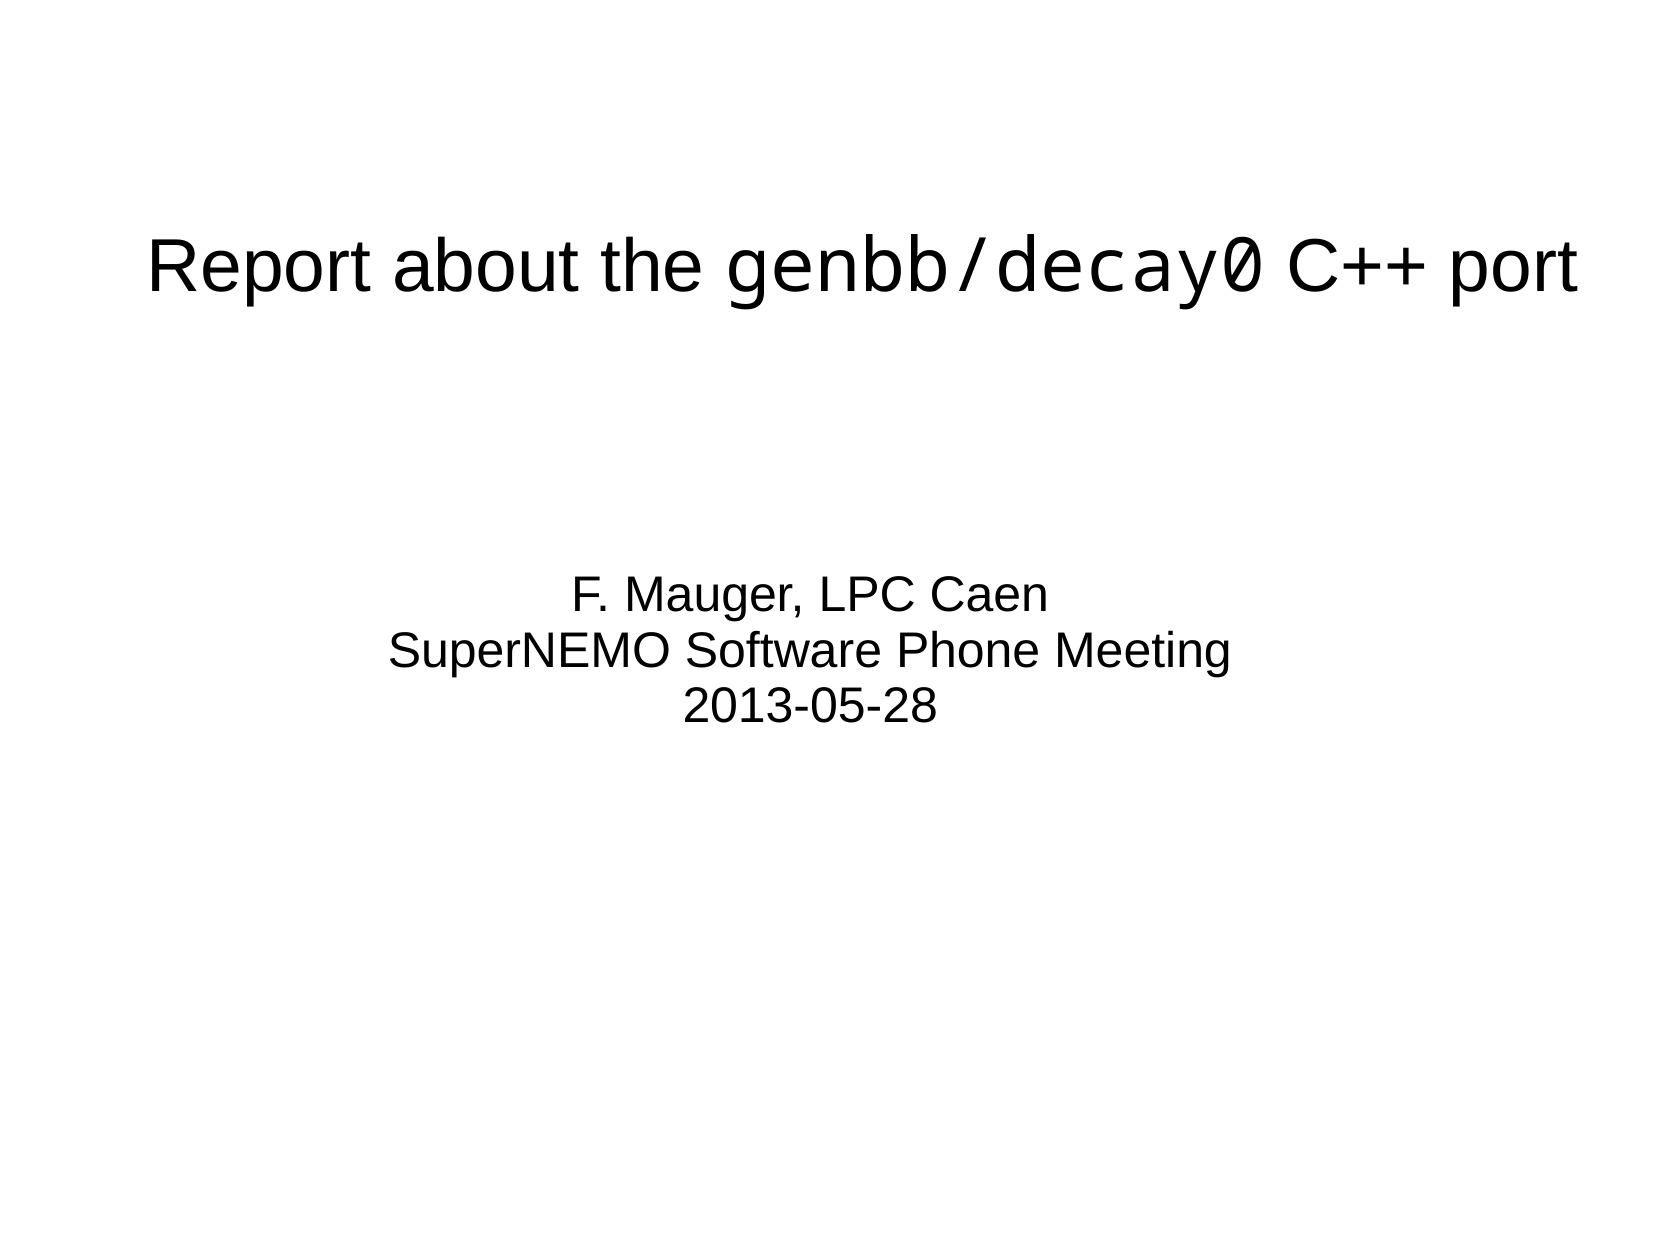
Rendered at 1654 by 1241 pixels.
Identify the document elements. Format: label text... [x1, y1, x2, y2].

subtitle F. Mauger, LPC Caen SuperNEMO Software Phone Meeting 2013-05-28 [82, 290, 1538, 1010]
title Report about the genbb/decay0 C++ port [118, 159, 1607, 367]
